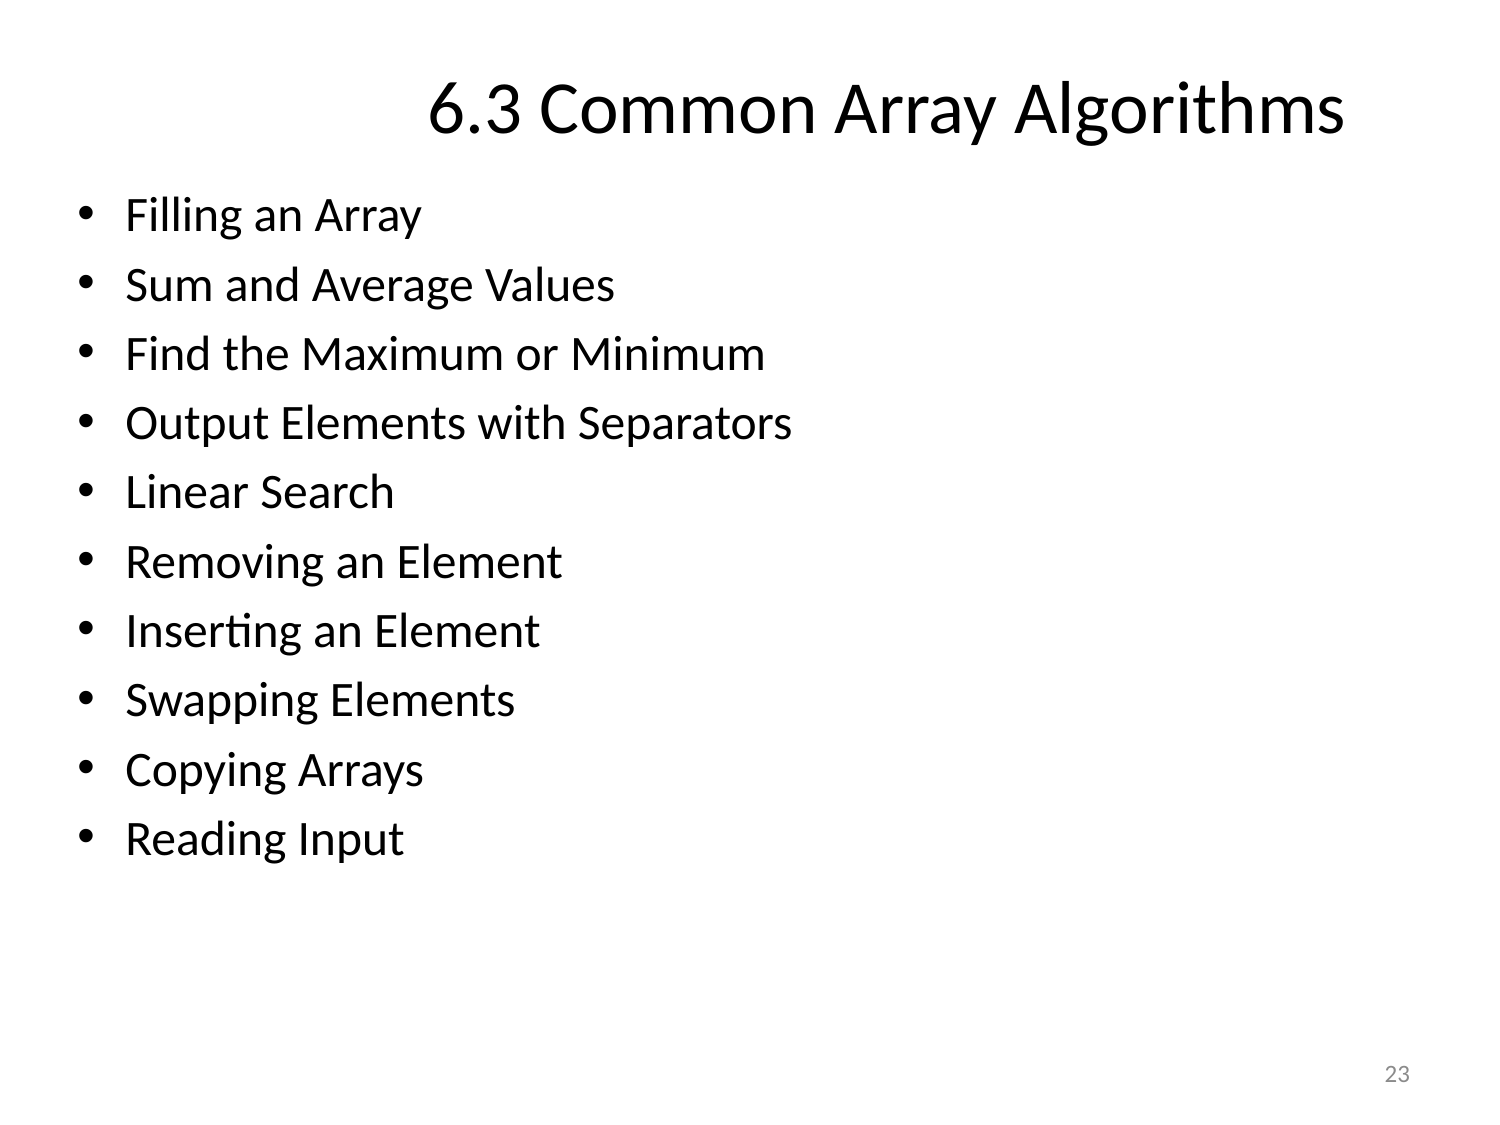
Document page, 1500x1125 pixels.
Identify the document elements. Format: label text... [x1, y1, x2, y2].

title 6.3 Common Array Algorithms [275, 45, 1500, 163]
slide_number <number> [1074, 1042, 1425, 1103]
list Filling an Array Sum and Average Values Find the Maximum or Minimum Output Elements with Separators Linear Search Removing an Element Inserting an Element Swapping Elements Copying Arrays Reading Input [62, 174, 1450, 875]
